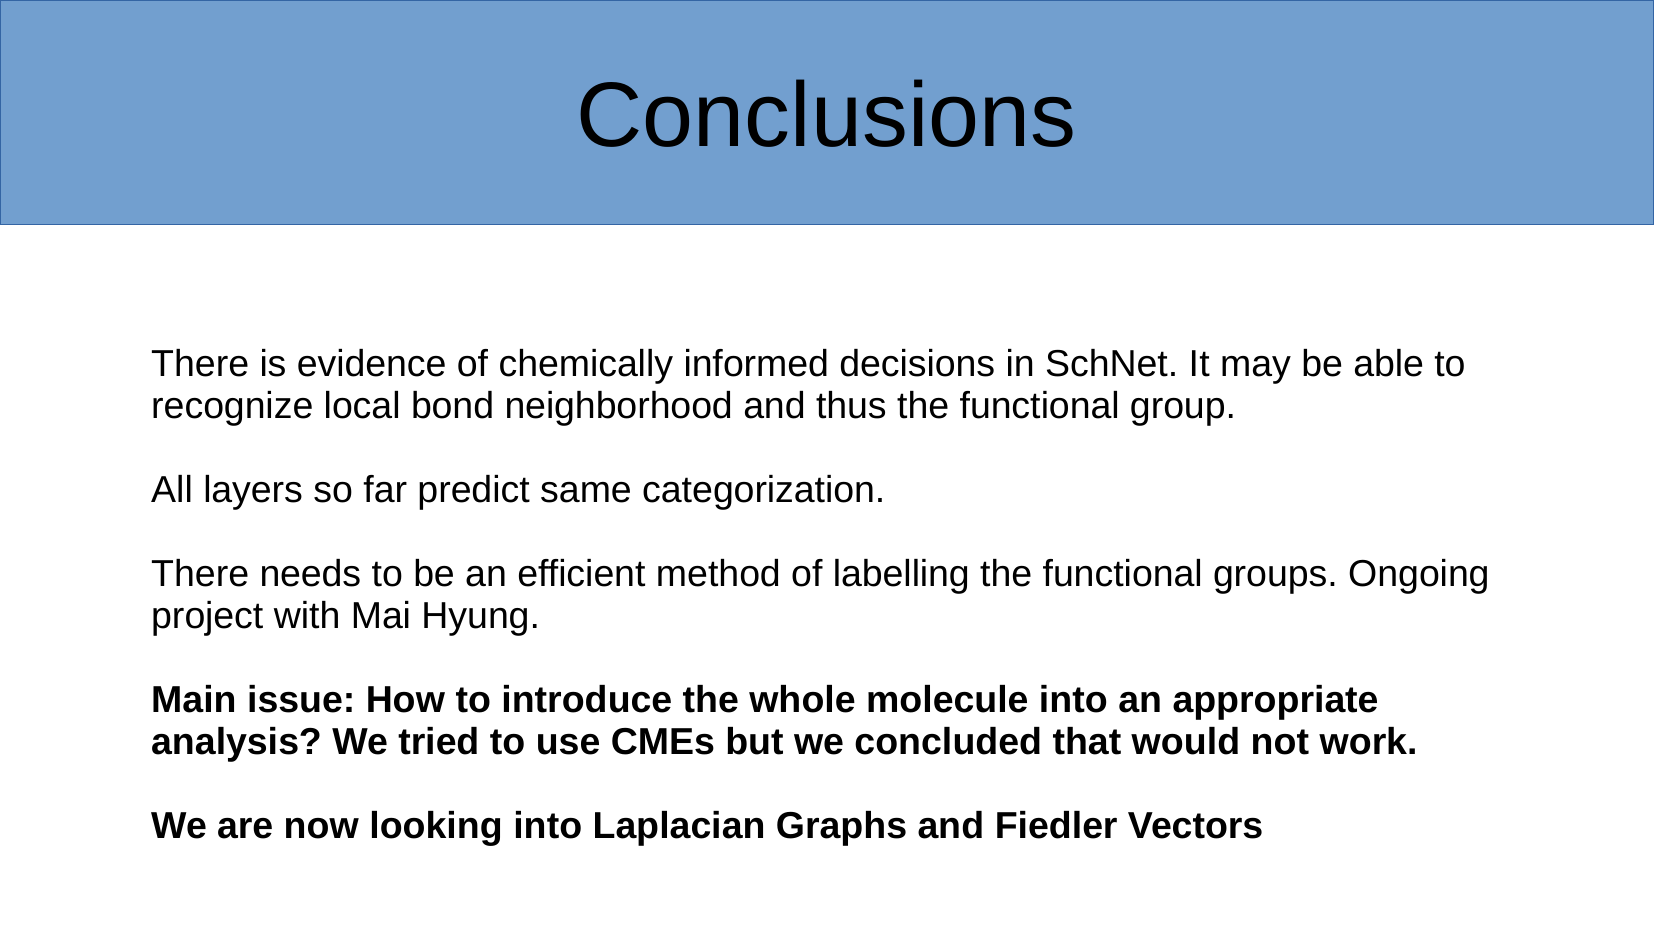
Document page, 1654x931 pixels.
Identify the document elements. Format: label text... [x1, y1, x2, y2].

text_box There is evidence of chemically informed decisions in SchNet. It may be able to recognize local bond neighborhood and thus the functional group. All layers so far predict same categorization. There needs to be an efficient method of labelling the functional groups. Ongoing project with Mai Hyung. Main issue: How to introduce the whole molecule into an appropriate analysis? We tried to use CMEs but we concluded that would not work. We are now looking into Laplacian Graphs and Fiedler Vectors [136, 250, 1543, 896]
text_box [0, 0, 1654, 225]
title Conclusions [82, 37, 1571, 193]
